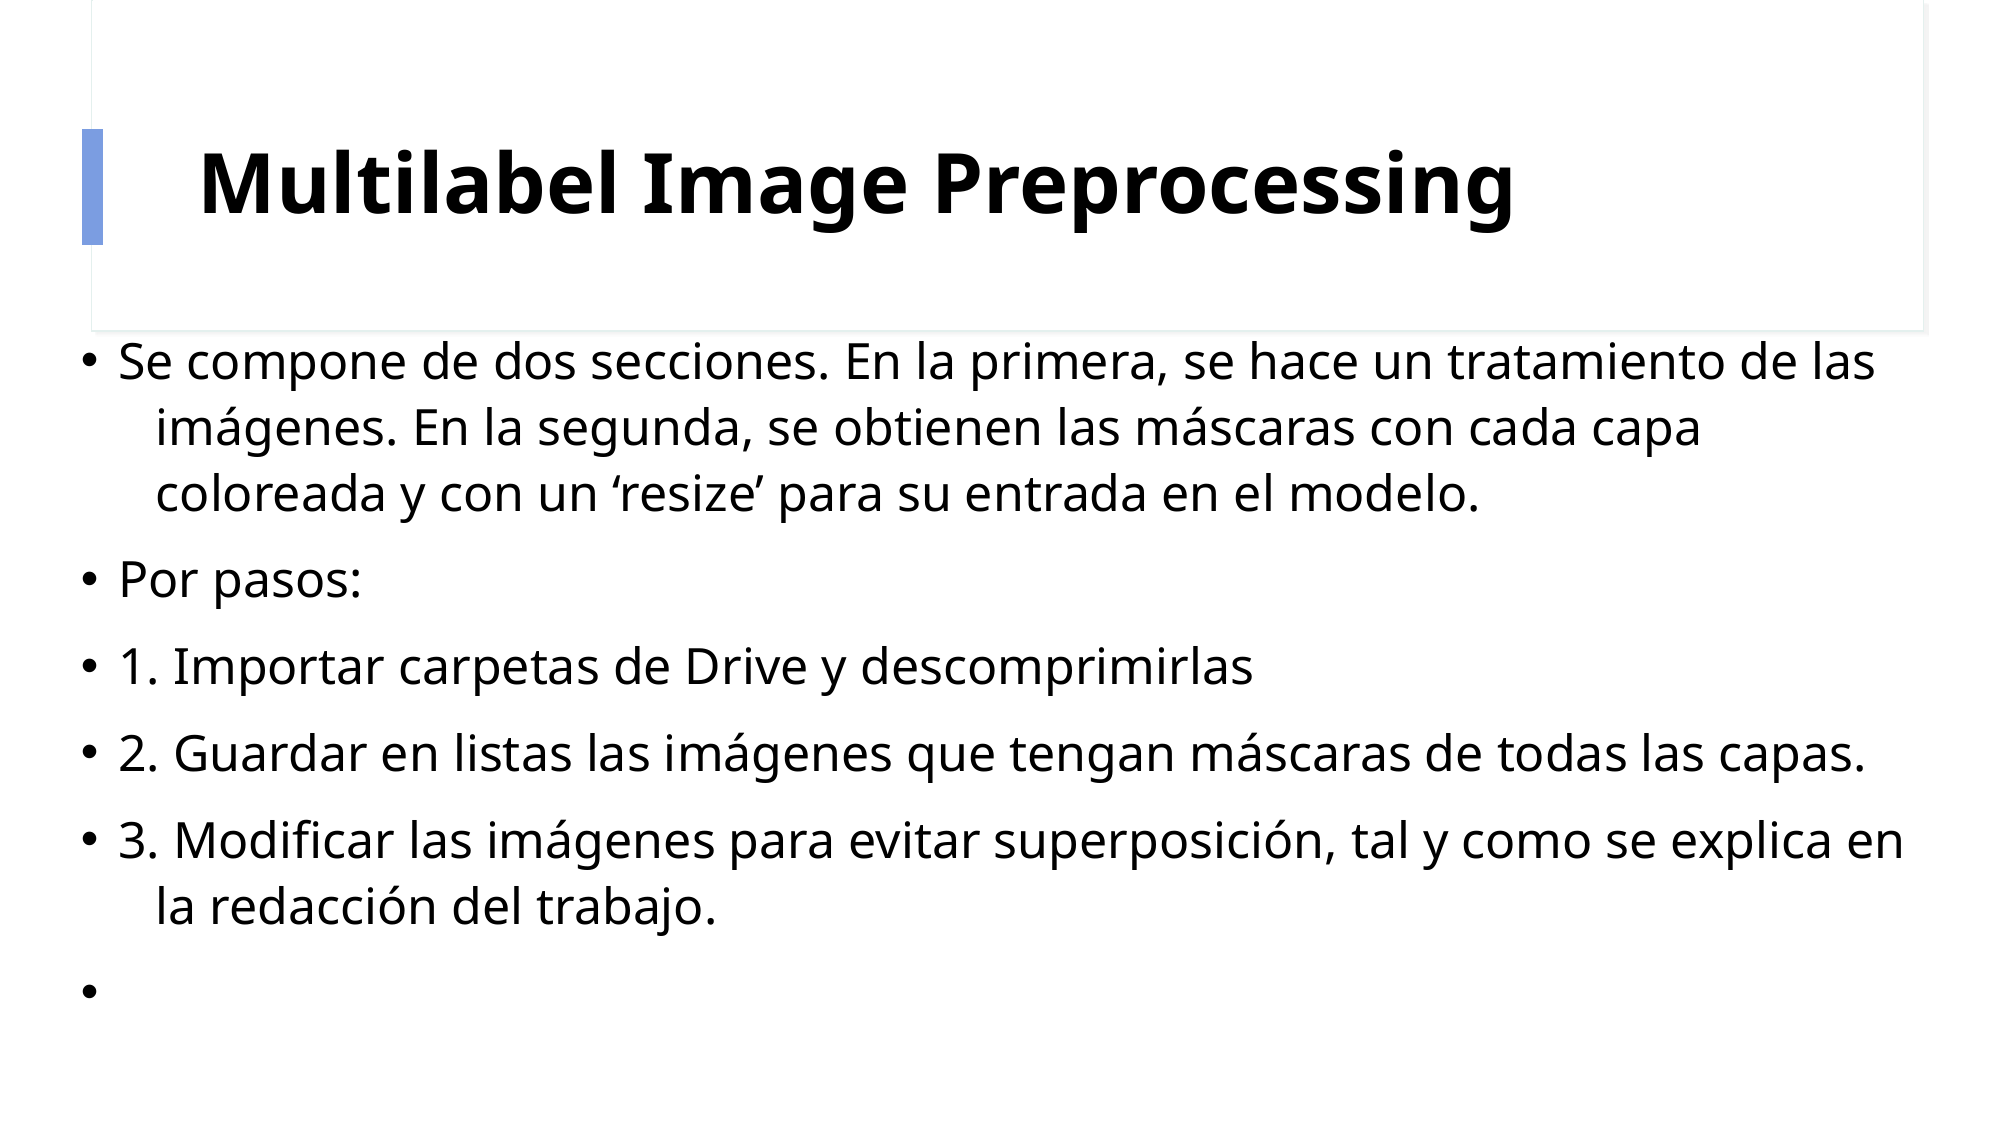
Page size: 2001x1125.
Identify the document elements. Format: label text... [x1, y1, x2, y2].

title Multilabel Image Preprocessing [183, 90, 1852, 284]
list Se compone de dos secciones. En la primera, se hace un tratamiento de las imágenes. En la segunda, se obtienen las máscaras con cada capa coloreada y con un ‘resize’ para su entrada en el modelo. Por pasos: 1. Importar carpetas de Drive y descomprimirlas 2. Guardar en listas las imágenes que tengan máscaras de todas las capas. 3. Modificar las imágenes para evitar superposición, tal y como se explica en la redacción del trabajo. [65, 315, 1937, 1093]
